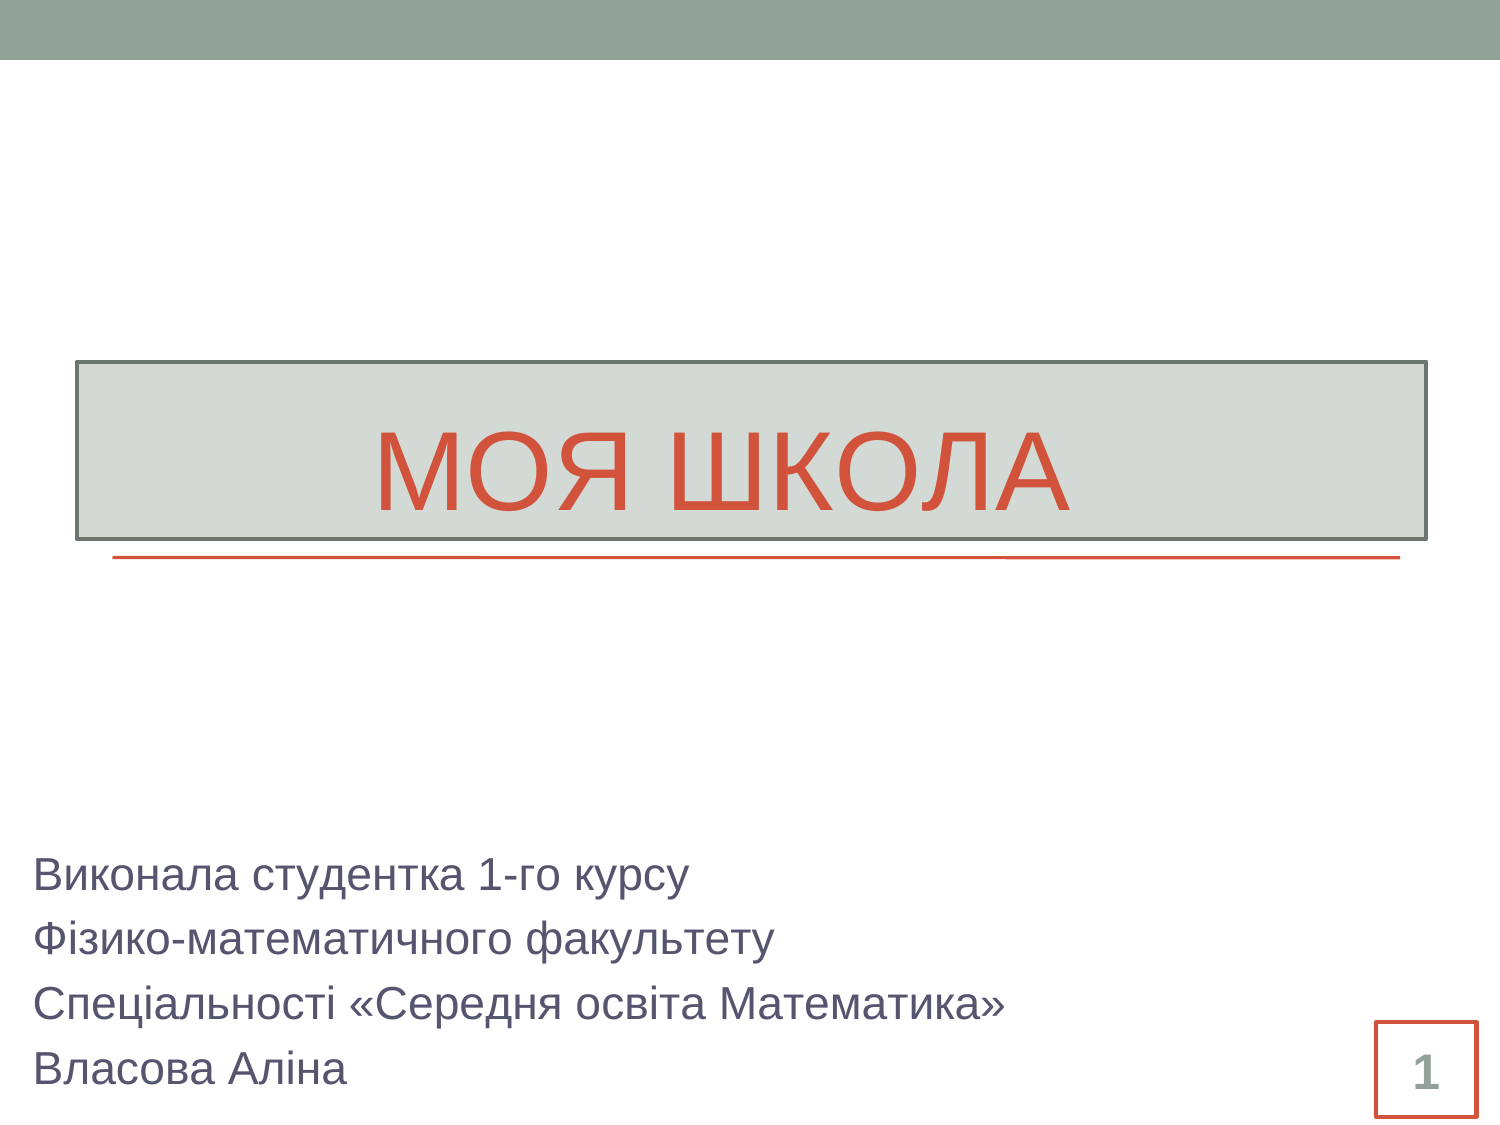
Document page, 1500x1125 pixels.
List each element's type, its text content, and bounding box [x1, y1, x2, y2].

title МОЯ ШКОЛА [77, 224, 1366, 541]
text_box [1366, 362, 1426, 539]
subtitle Виконала студентка 1-го курсу Фізико-математичного факультету Спеціальності «Середня освіта Математика» Власова Аліна [17, 836, 1068, 1124]
text_box 1 [1376, 1022, 1476, 1117]
